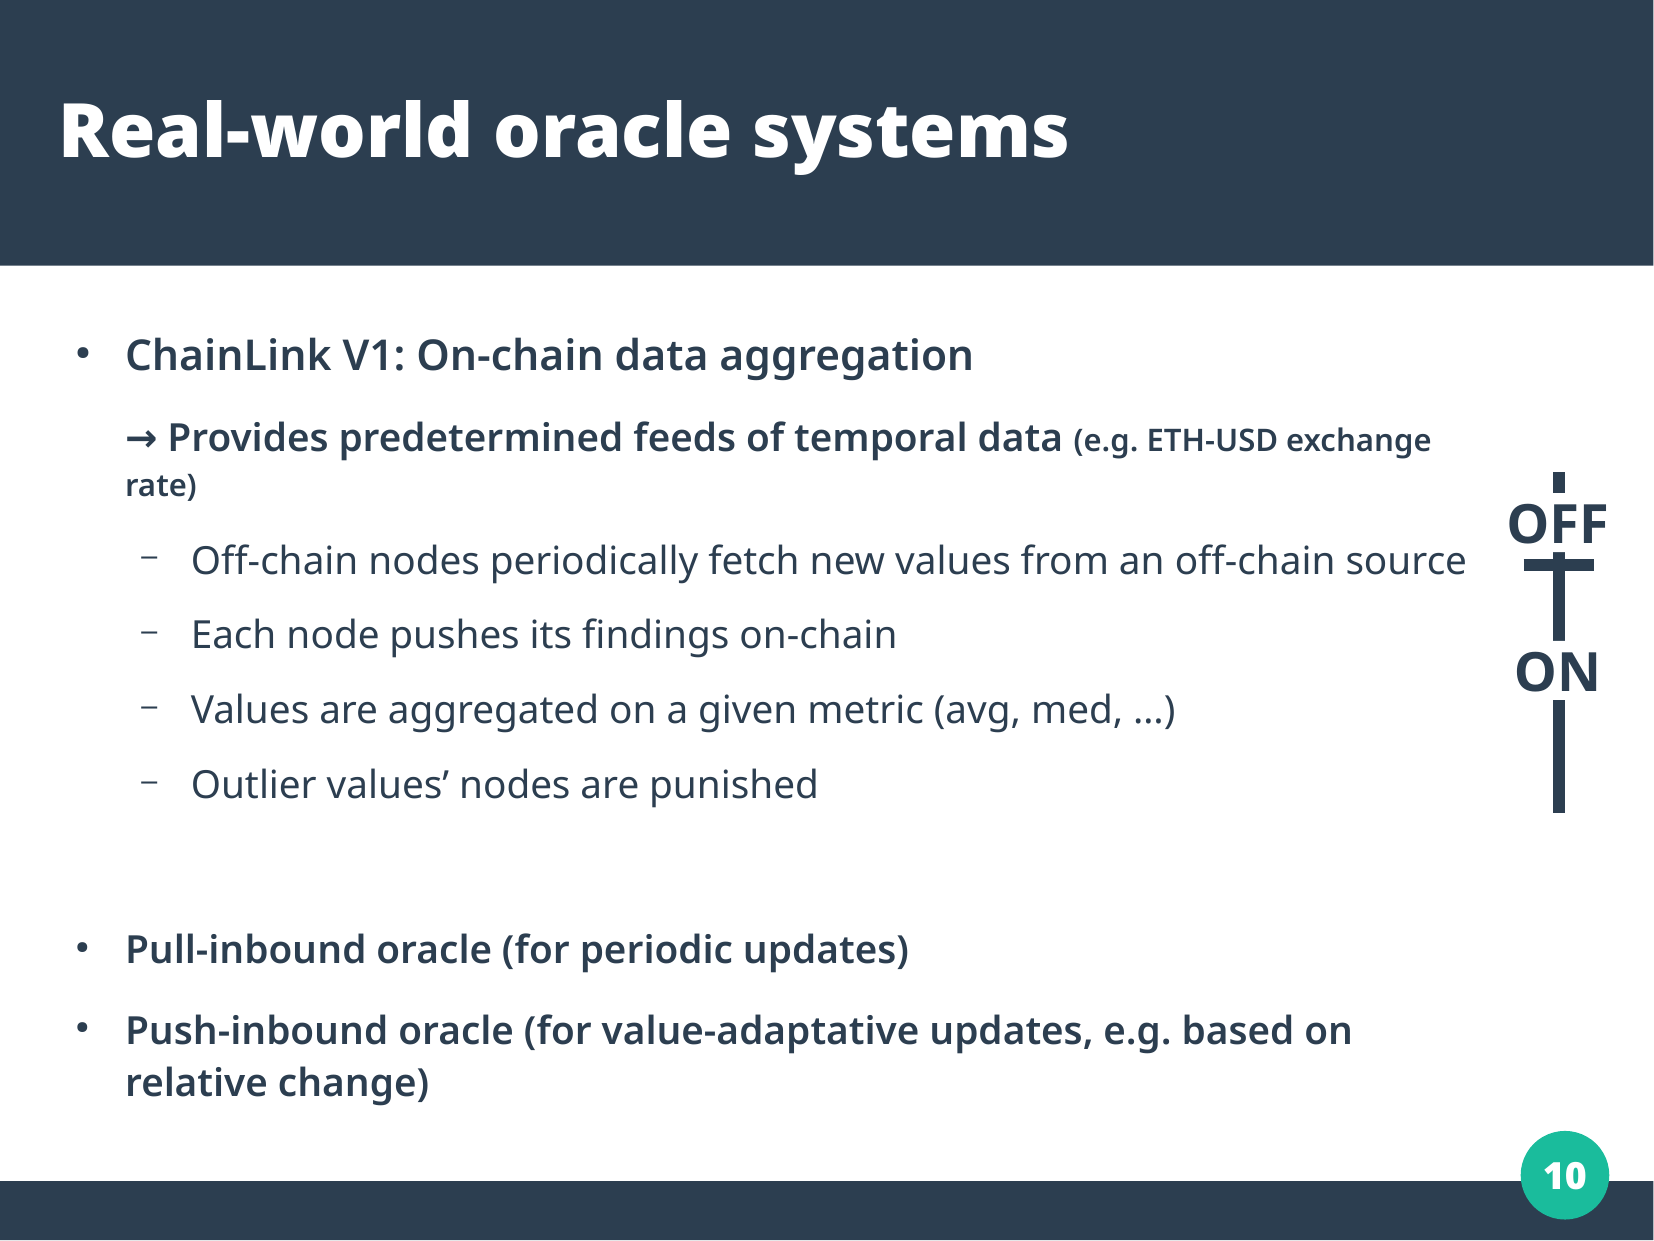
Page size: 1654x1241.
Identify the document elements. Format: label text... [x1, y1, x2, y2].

text_box OFF [1474, 493, 1641, 553]
text_box ON [1474, 640, 1641, 700]
list ChainLink V1: On-chain data aggregation → Provides predetermined feeds of temporal data (e.g. ETH-USD exchange rate) Off-chain nodes periodically fetch new values from an off-chain source Each node pushes its findings on-chain Values are aggregated on a given metric (avg, med, …) Outlier values’ nodes are punished Pull-inbound oracle (for periodic updates) Push-inbound oracle (for value-adaptative updates, e.g. based on relative change) [59, 324, 1501, 1152]
title Real-world oracle systems [59, 49, 1595, 207]
